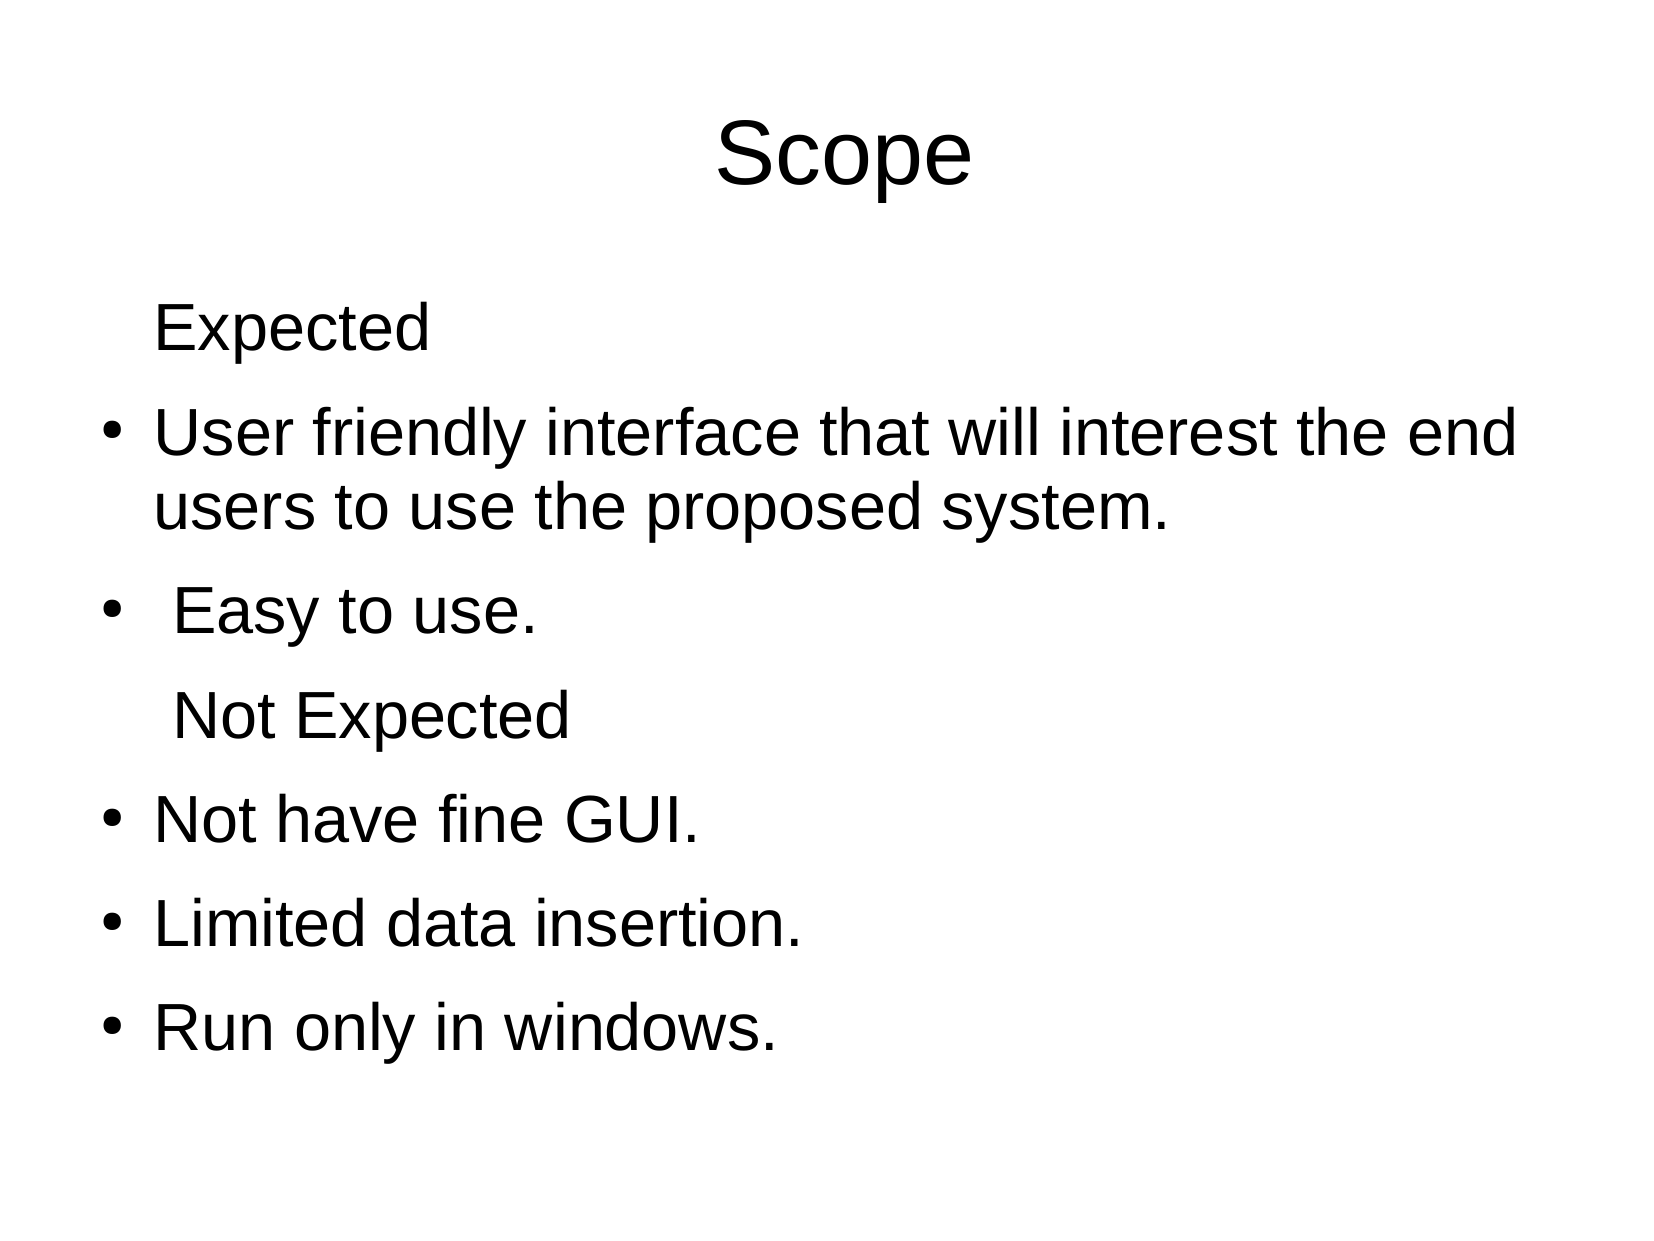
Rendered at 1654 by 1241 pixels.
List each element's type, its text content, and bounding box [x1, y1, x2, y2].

list Expected User friendly interface that will interest the end users to use the proposed system. Easy to use. Not Expected Not have fine GUI. Limited data insertion. Run only in windows. [82, 290, 1571, 1109]
title Scope [82, 49, 1571, 257]
